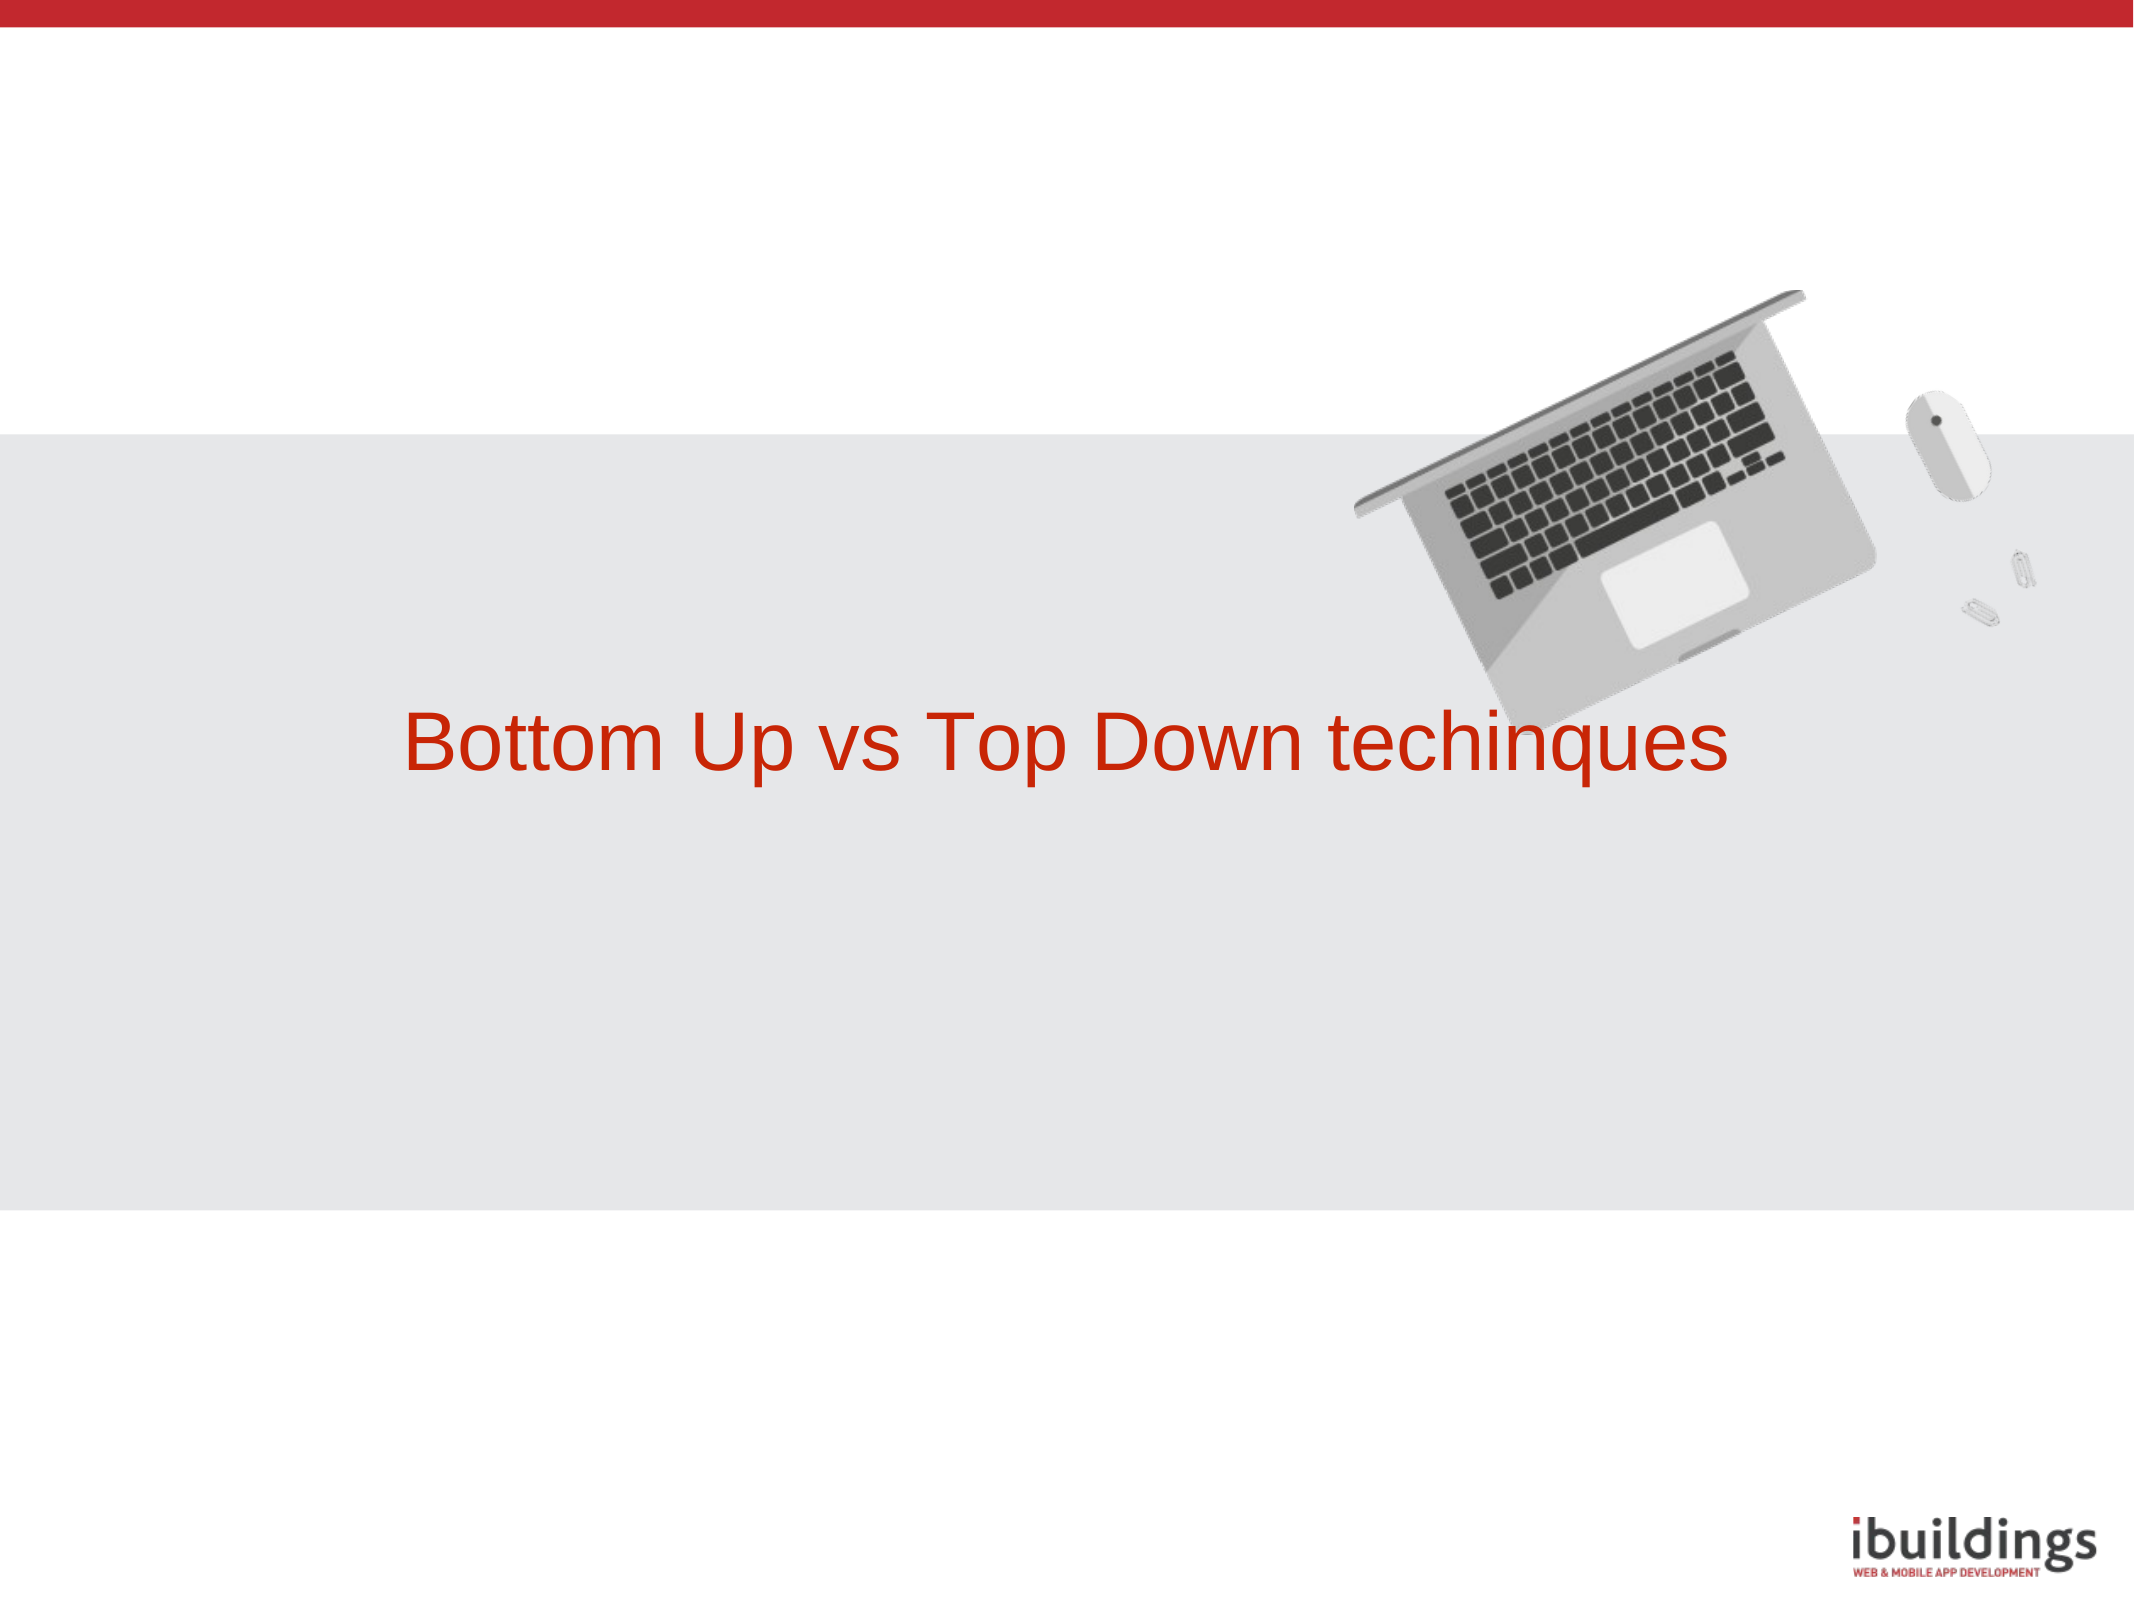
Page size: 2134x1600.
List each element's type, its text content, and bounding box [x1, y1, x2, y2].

picture [1853, 1517, 2099, 1577]
picture [1354, 290, 2036, 679]
text_box Bottom Up vs Top Down techinques [0, 679, 2134, 796]
picture [1960, 593, 2000, 633]
picture [2003, 549, 2045, 591]
